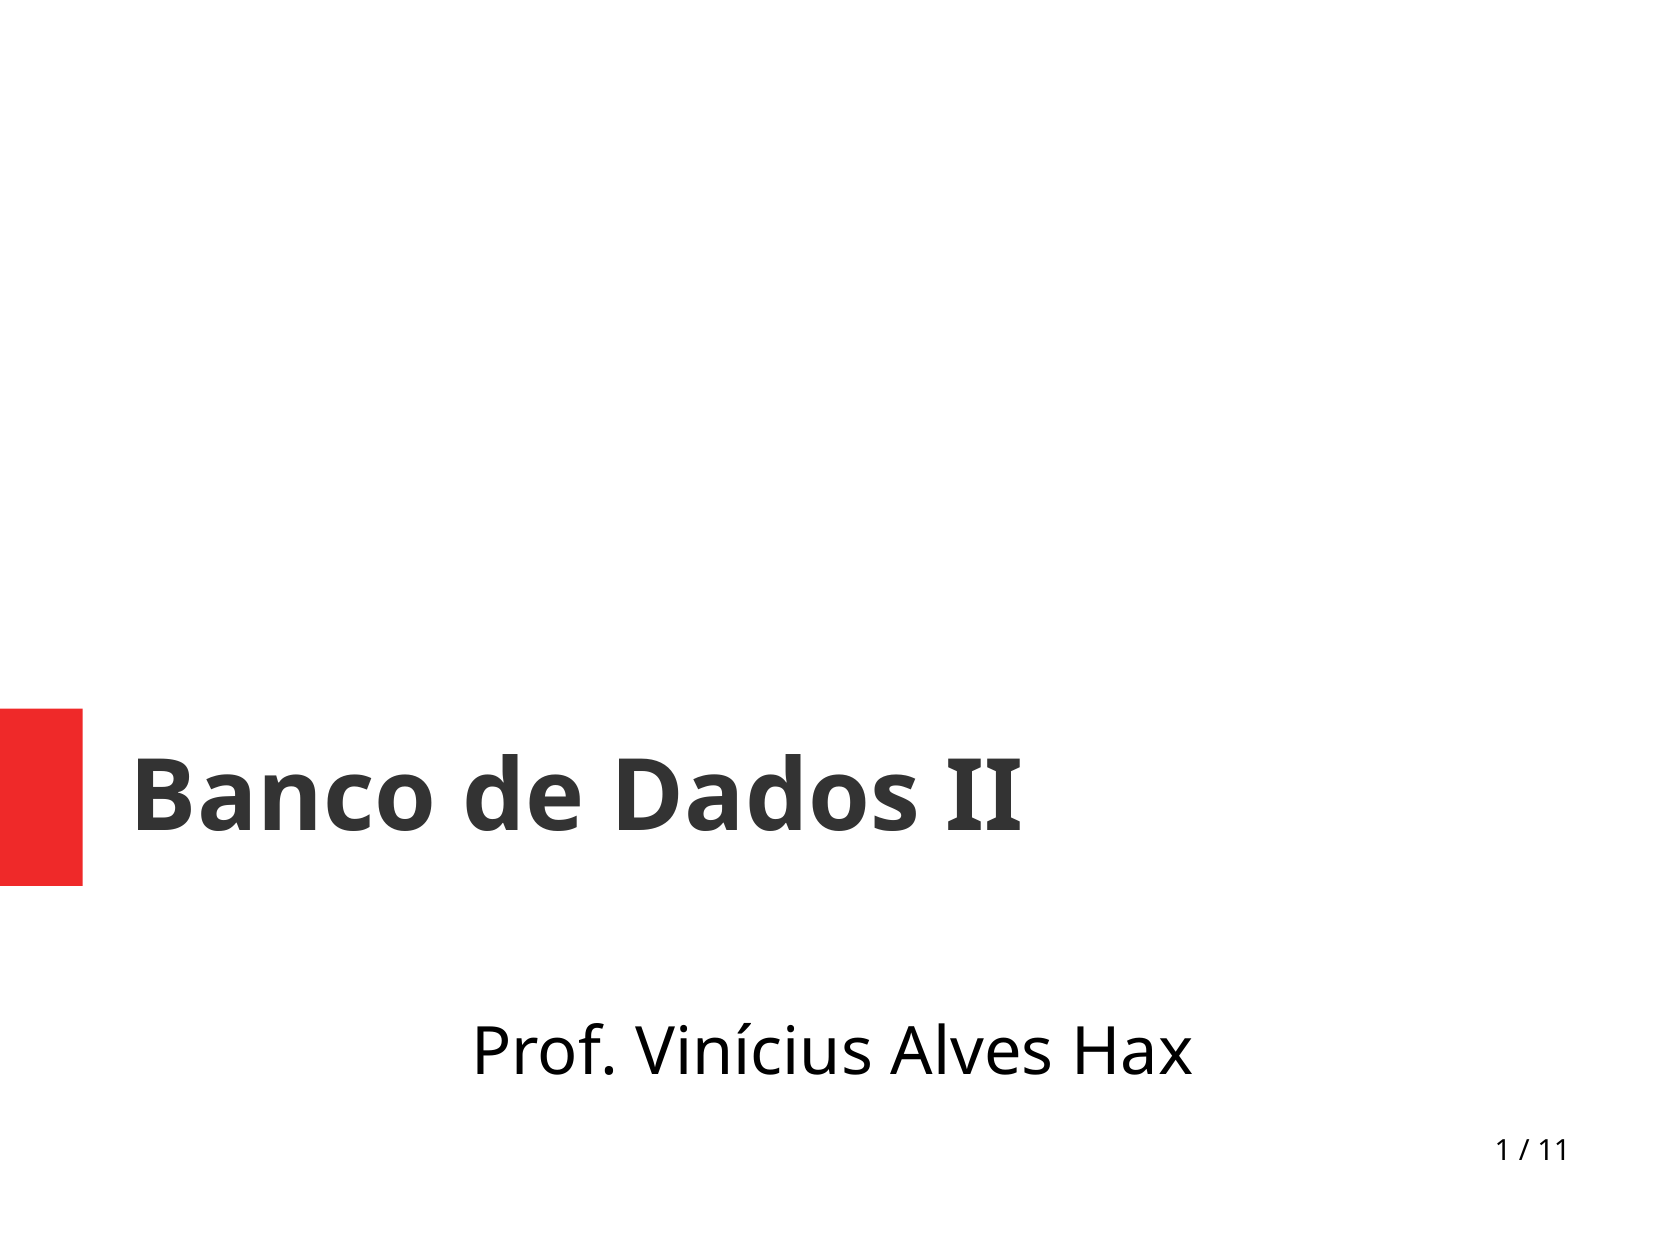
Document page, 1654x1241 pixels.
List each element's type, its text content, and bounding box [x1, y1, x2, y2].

title Banco de Dados II [129, 616, 1536, 966]
subtitle Prof. Vinícius Alves Hax [129, 968, 1536, 1130]
